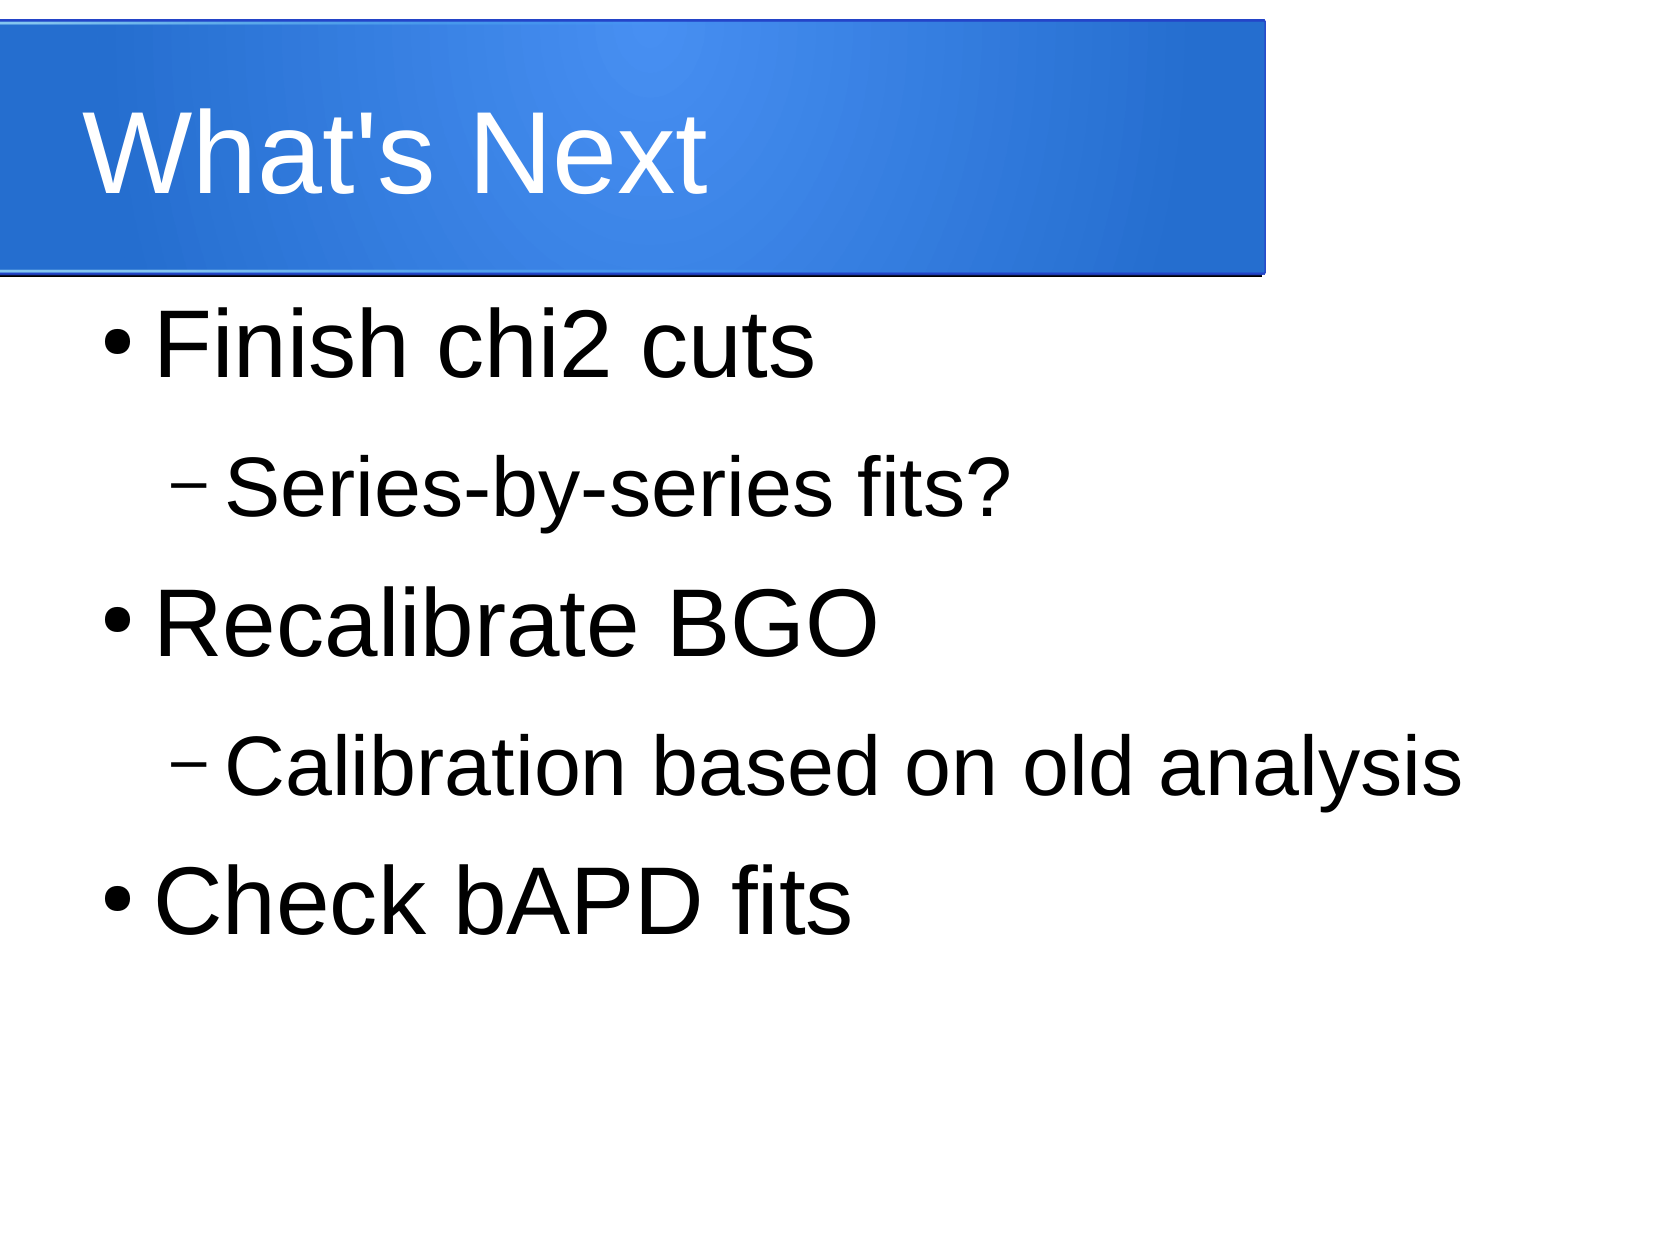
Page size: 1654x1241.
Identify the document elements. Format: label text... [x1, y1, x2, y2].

title What's Next [82, 49, 1250, 257]
list Finish chi2 cuts Series-by-series fits? Recalibrate BGO Calibration based on old analysis Check bAPD fits [82, 290, 1538, 1010]
picture [0, 17, 1270, 282]
